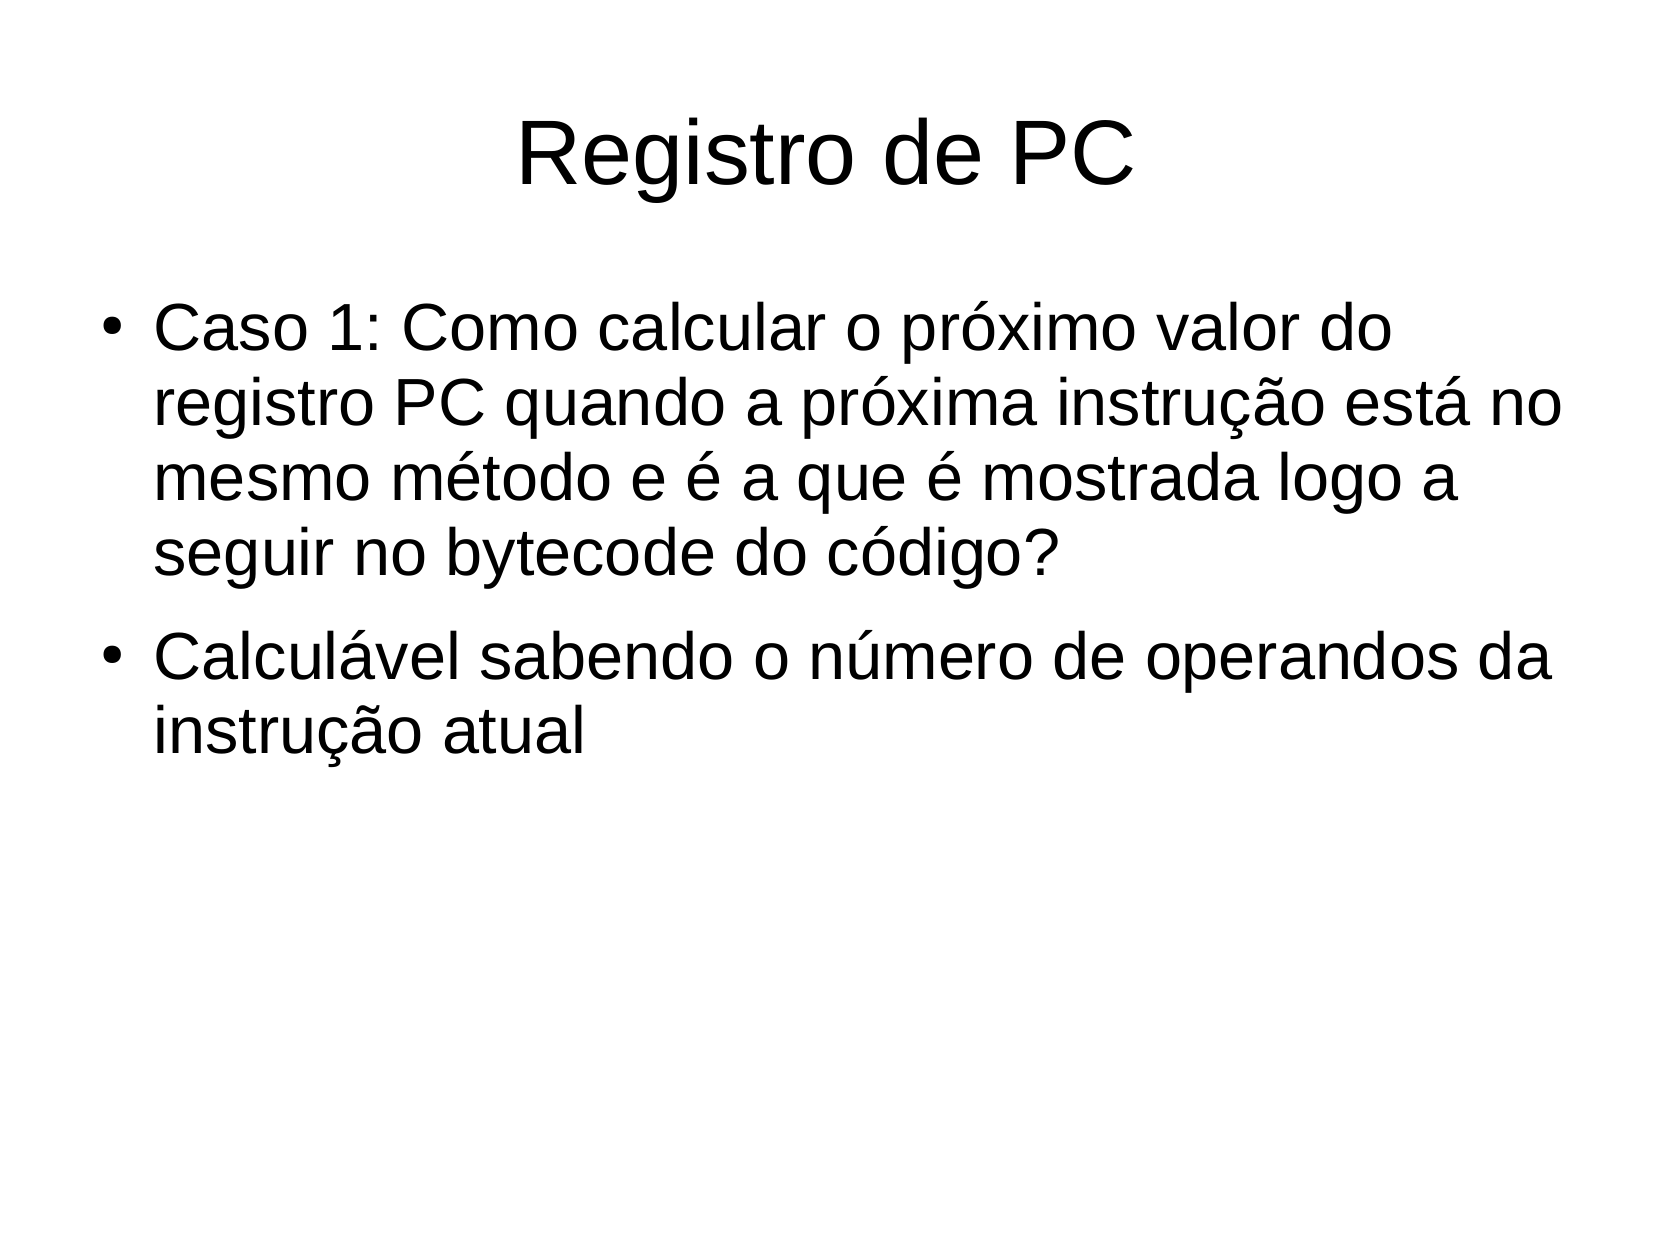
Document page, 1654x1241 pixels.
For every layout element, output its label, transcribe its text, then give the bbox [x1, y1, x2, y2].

list Caso 1: Como calcular o próximo valor do registro PC quando a próxima instrução está no mesmo método e é a que é mostrada logo a seguir no bytecode do código? Calculável sabendo o número de operandos da instrução atual [82, 290, 1571, 1010]
title Registro de PC [82, 49, 1571, 257]
